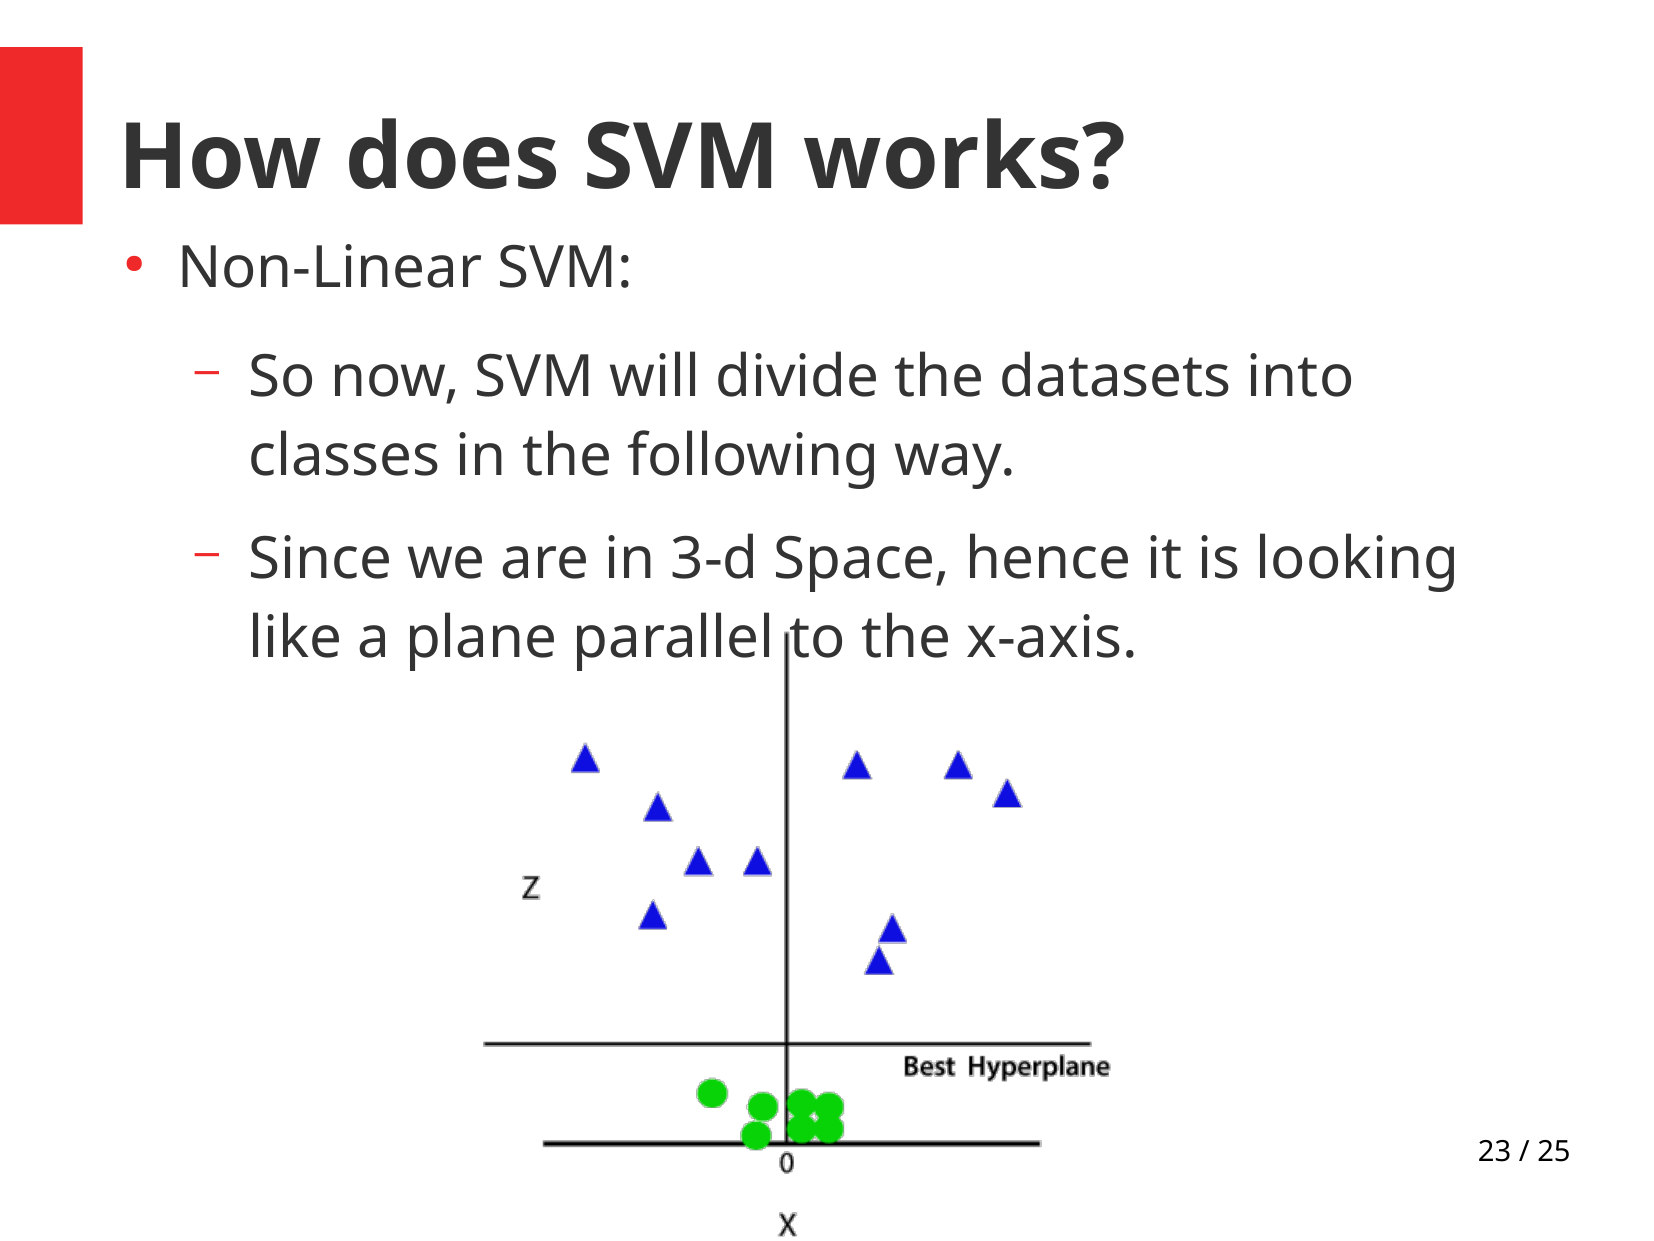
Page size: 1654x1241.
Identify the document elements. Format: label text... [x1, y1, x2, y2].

list Non-Linear SVM: So now, SVM will divide the datasets into classes in the following way. Since we are in 3-d Space, hence it is looking like a plane parallel to the x-axis. [106, 225, 1524, 945]
picture [454, 626, 1123, 1241]
title How does SVM works? [118, 49, 1571, 257]
